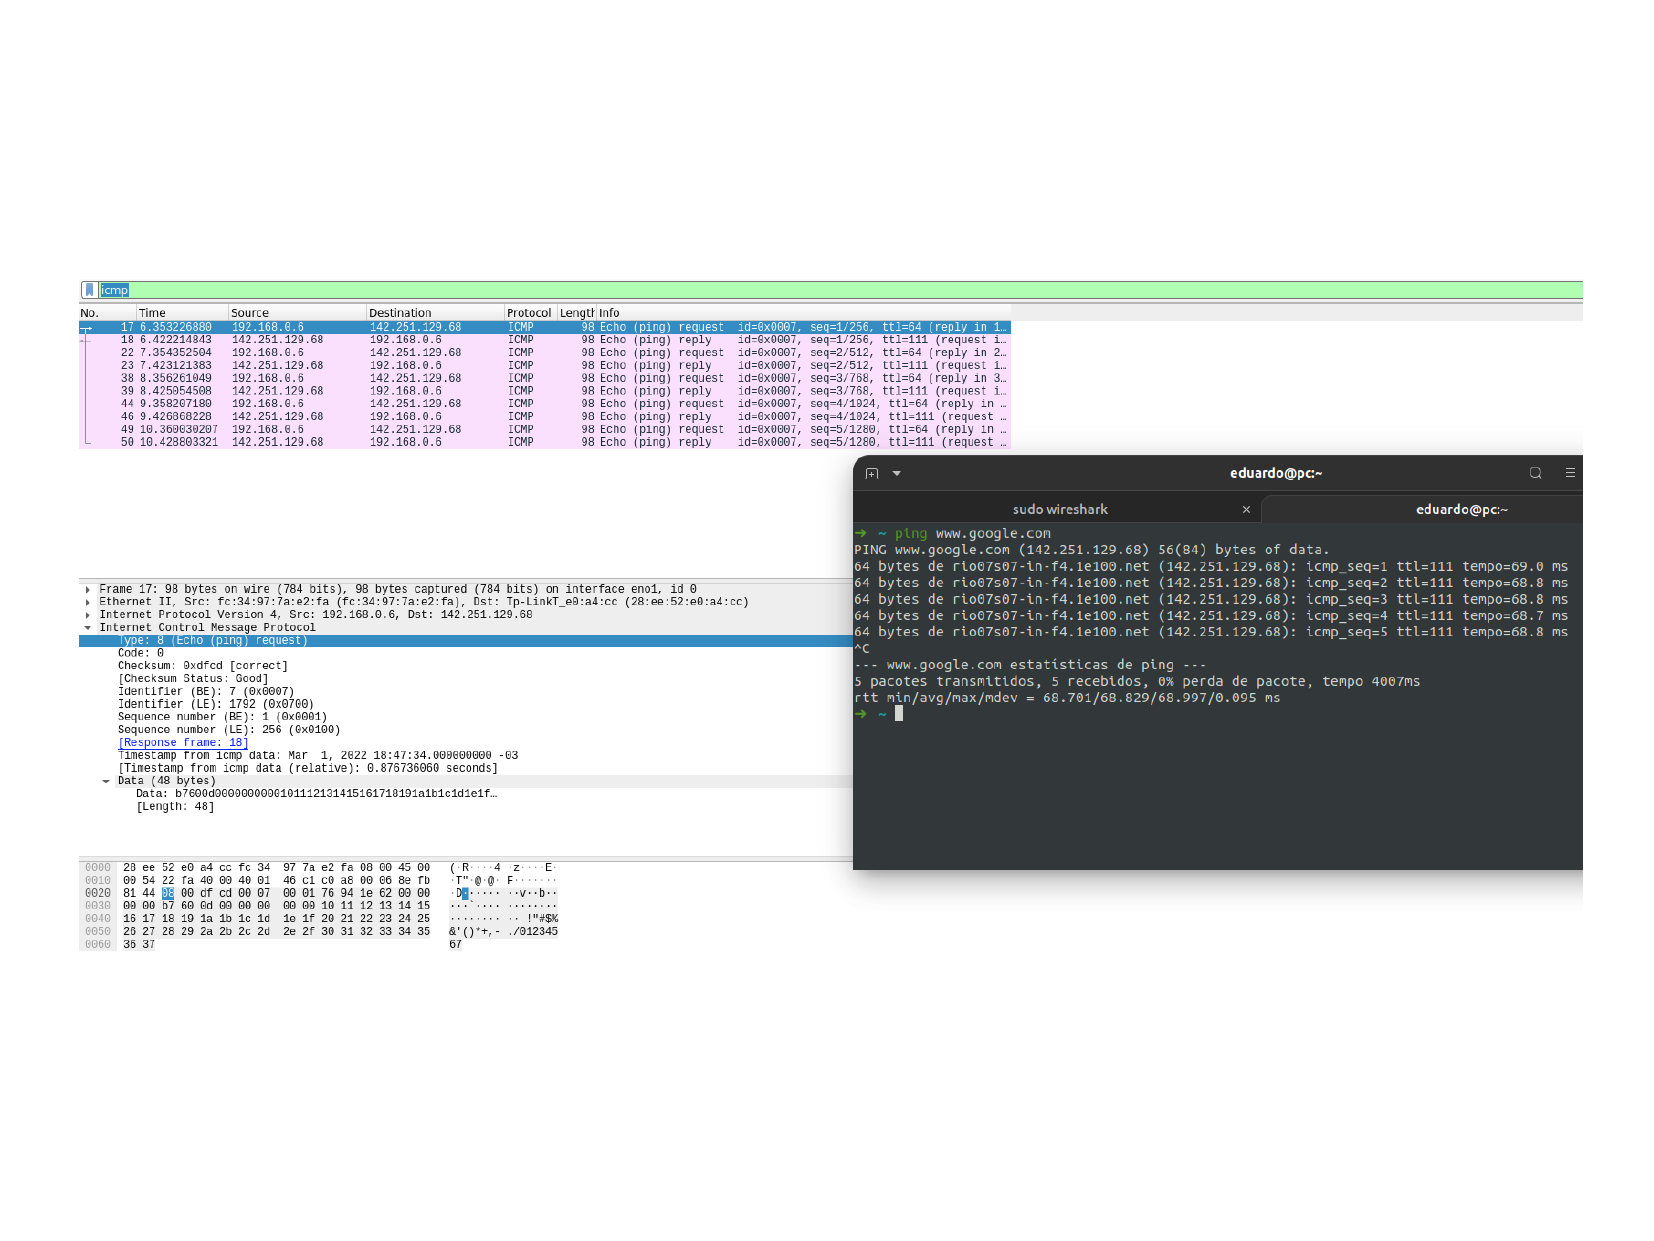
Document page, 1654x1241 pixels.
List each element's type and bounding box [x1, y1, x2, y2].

picture [79, 279, 1583, 951]
